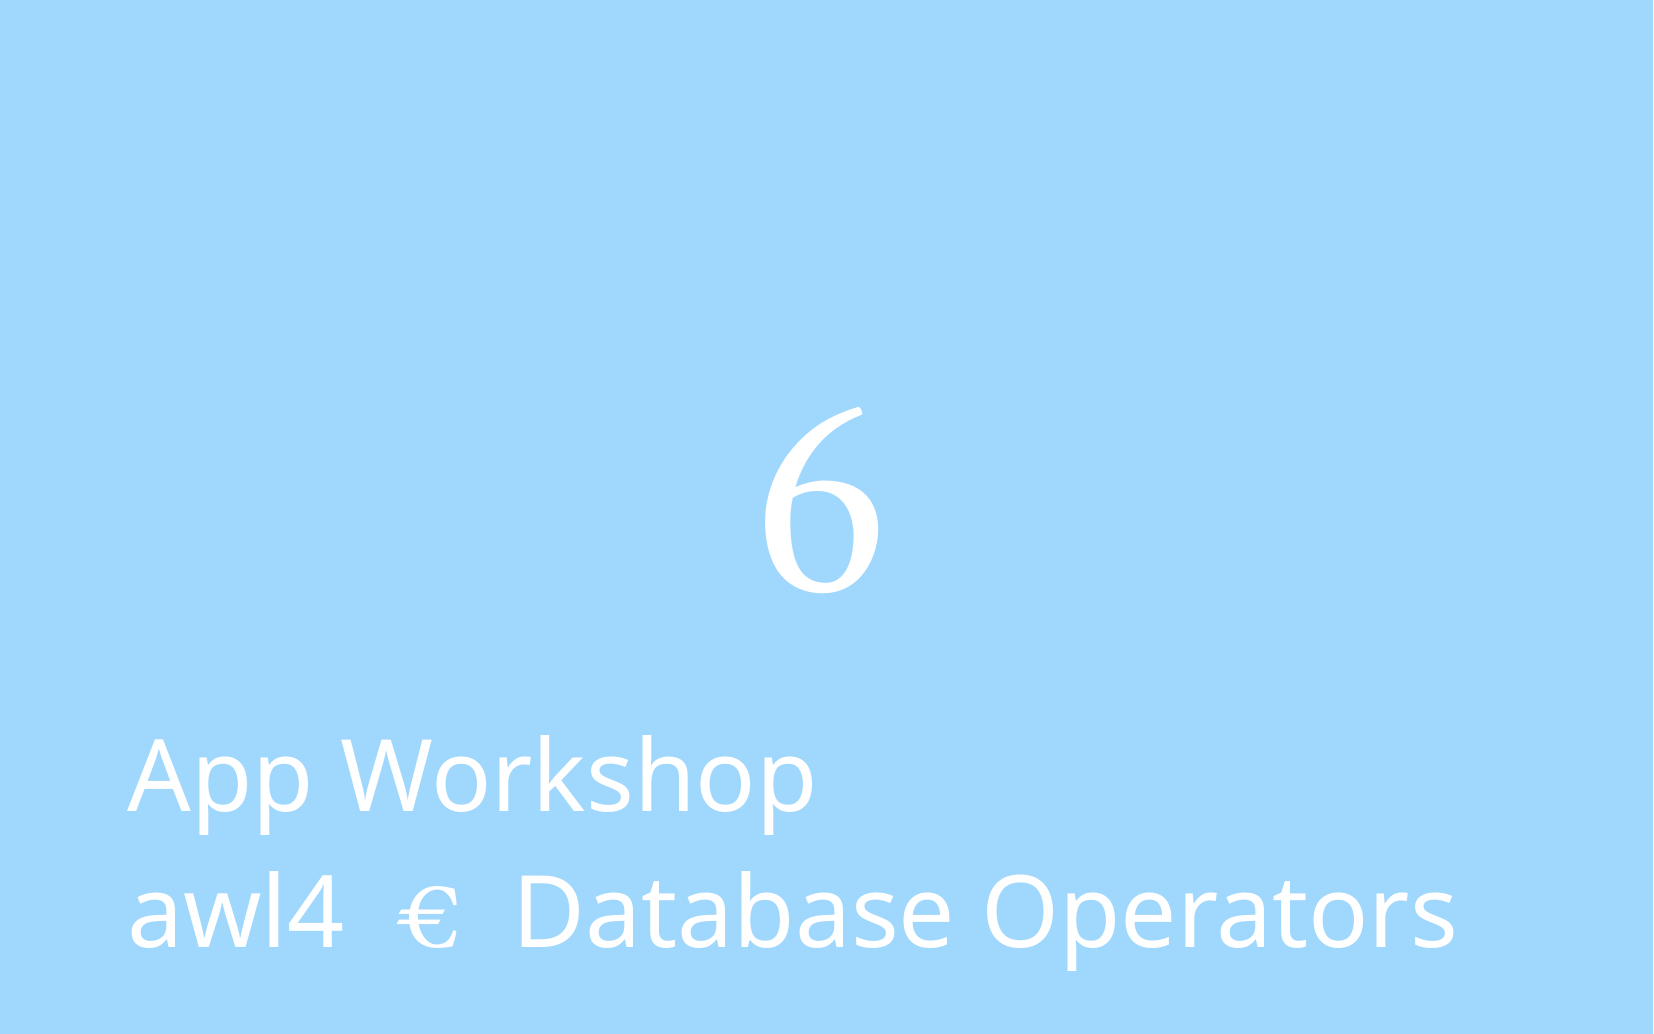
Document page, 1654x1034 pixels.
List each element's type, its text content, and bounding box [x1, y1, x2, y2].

text_box App Workshop awl4  Database Operators [112, 696, 1538, 952]
text_box  [522, 262, 1123, 638]
